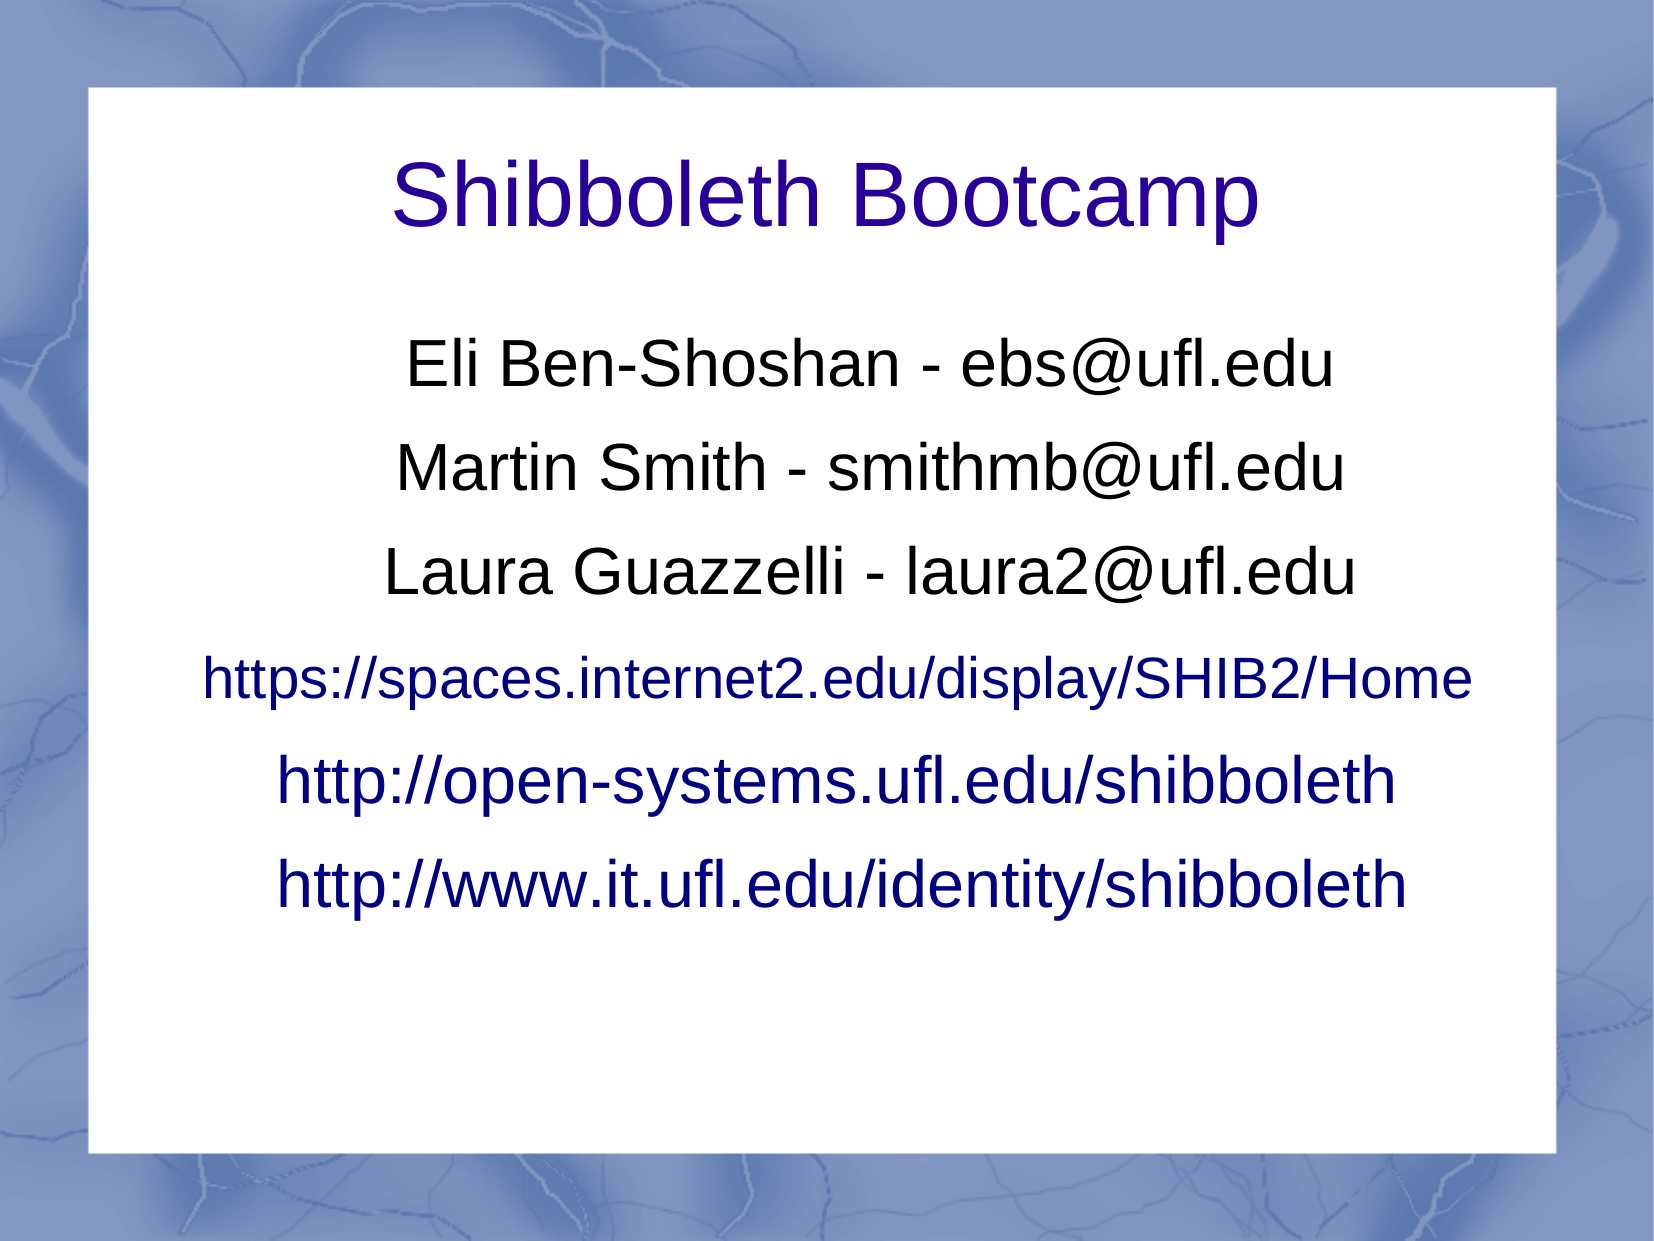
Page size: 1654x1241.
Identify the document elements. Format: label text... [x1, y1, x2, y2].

list Eli Ben-Shoshan - ebs@ufl.edu Martin Smith - smithmb@ufl.edu Laura Guazzelli - laura2@ufl.edu https://spaces.internet2.edu/display/SHIB2/Home http://open-systems.ufl.edu/shibboleth http://www.it.ufl.edu/identity/shibboleth [147, 325, 1506, 996]
title Shibboleth Bootcamp [118, 98, 1536, 291]
picture [0, 0, 1654, 1241]
